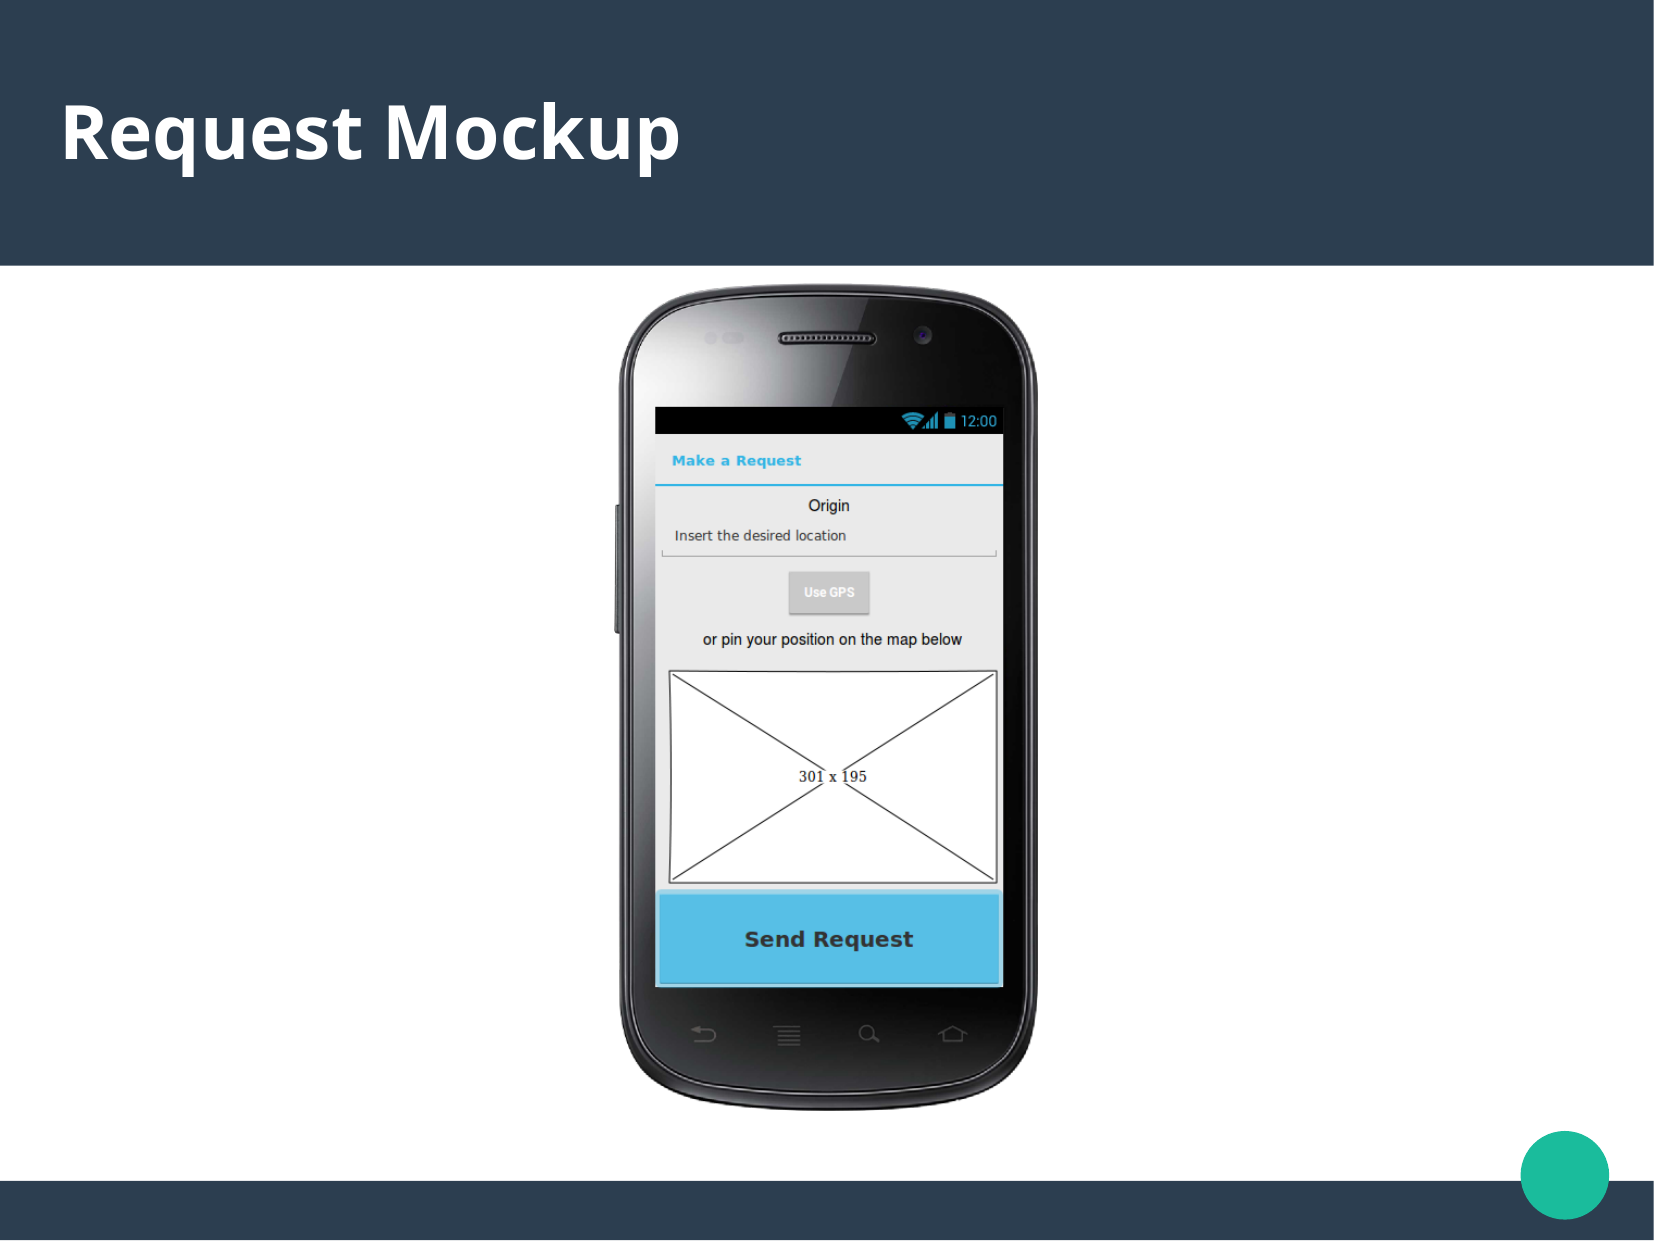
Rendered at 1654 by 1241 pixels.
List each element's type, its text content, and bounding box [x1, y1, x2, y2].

title Request Mockup [59, 49, 1595, 207]
picture [614, 283, 1038, 1111]
